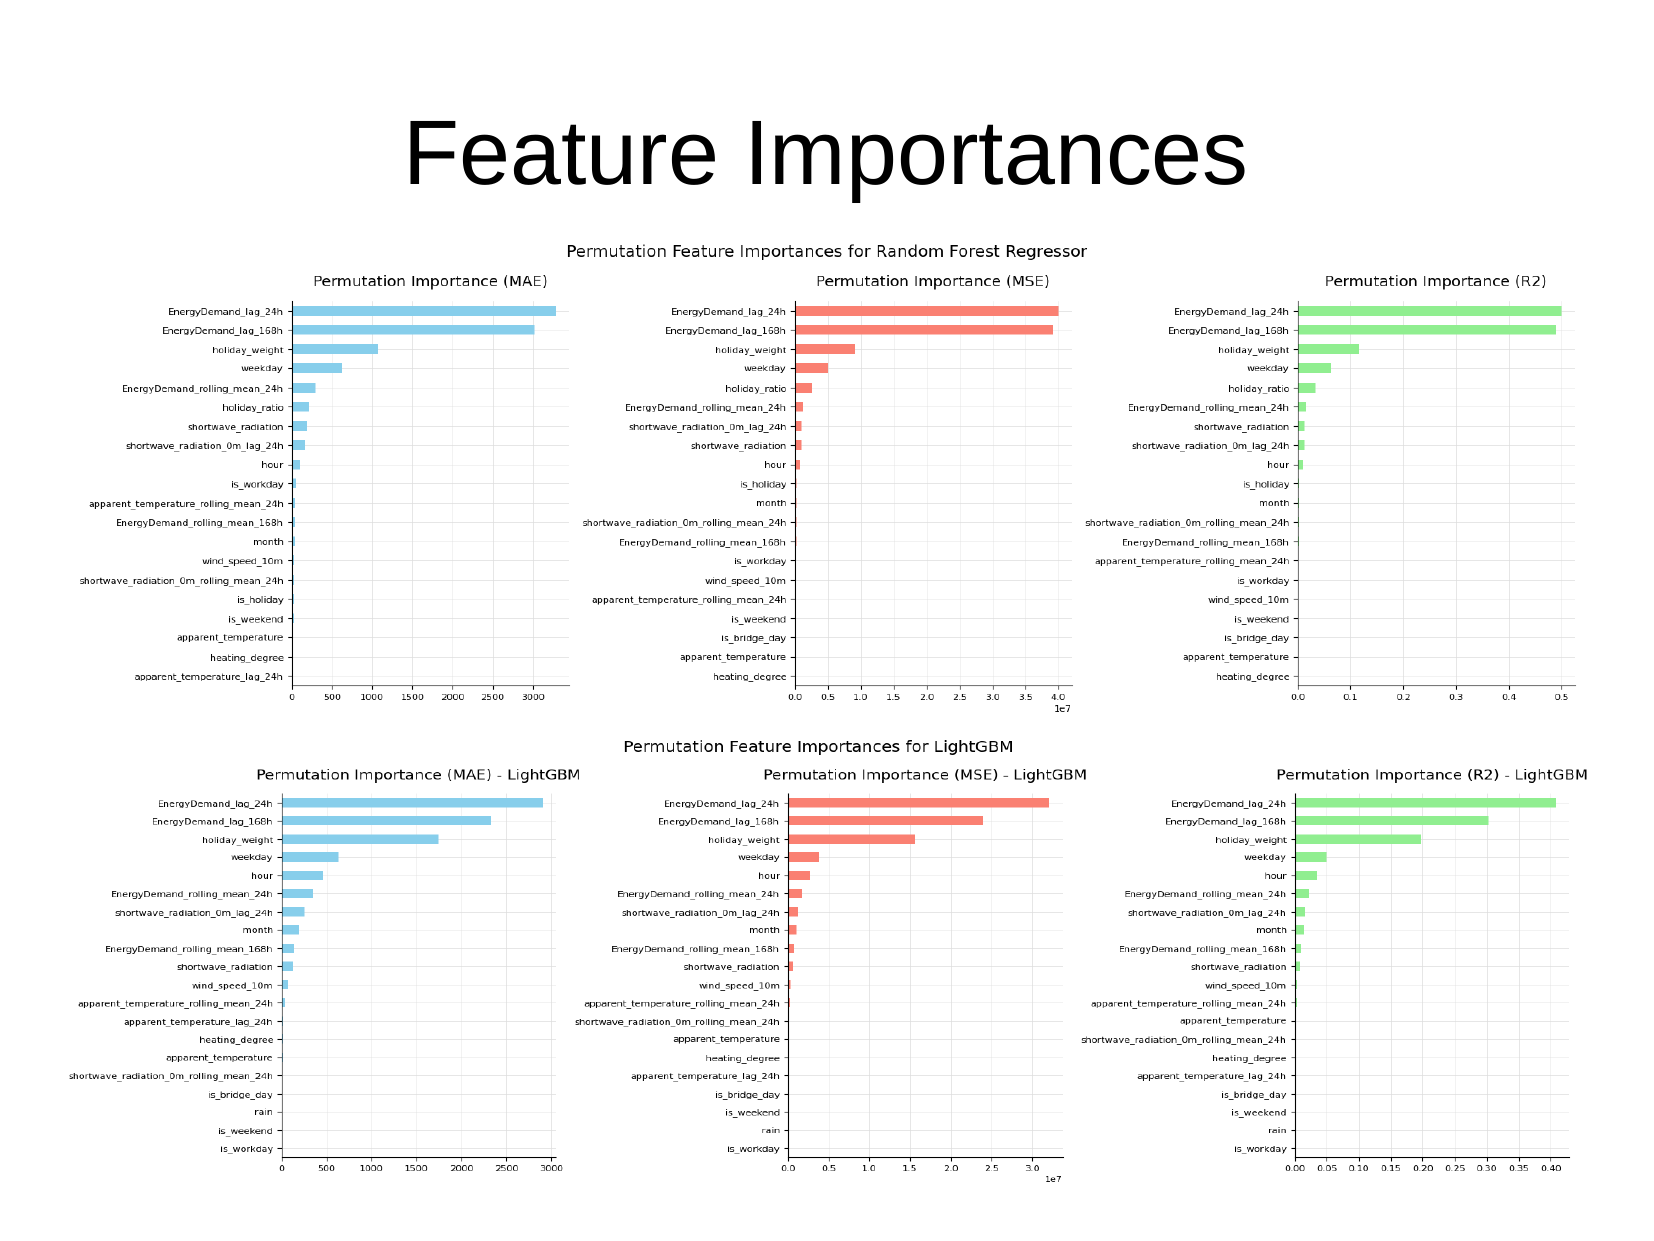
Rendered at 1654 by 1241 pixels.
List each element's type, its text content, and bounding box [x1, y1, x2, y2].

picture [70, 236, 1583, 721]
picture [59, 732, 1595, 1191]
title Feature Importances [82, 49, 1571, 236]
